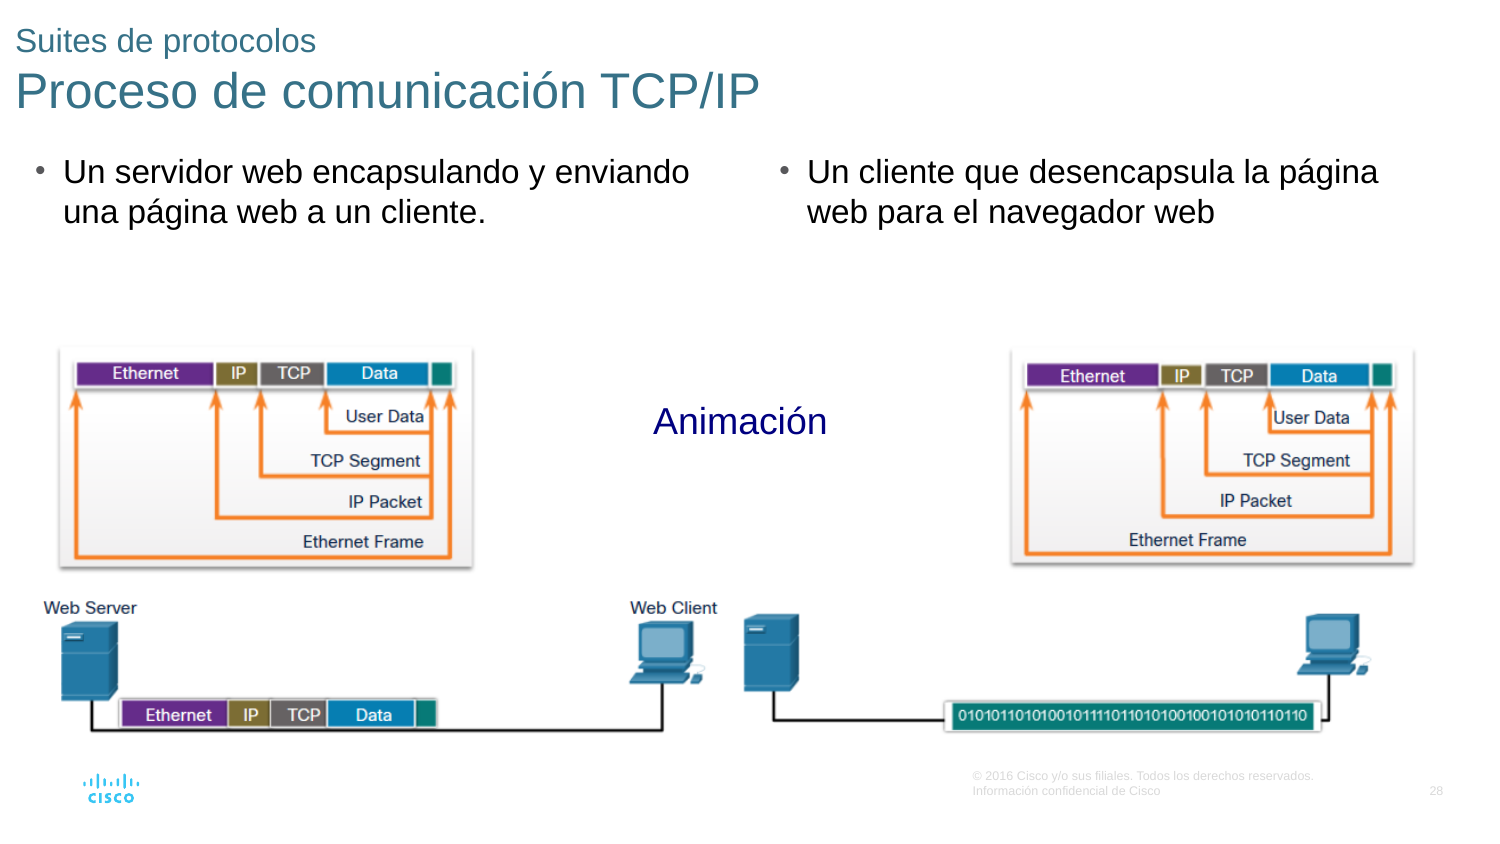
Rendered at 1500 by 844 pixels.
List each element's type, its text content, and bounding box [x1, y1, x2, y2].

list Un servidor web encapsulando y enviando una página web a un cliente. [20, 142, 736, 284]
text_box Un cliente que desencapsula la página web para el navegador web [764, 142, 1480, 284]
text_box Animación [638, 393, 898, 469]
picture [35, 330, 1433, 754]
title Suites de protocolos Proceso de comunicación TCP/IP [0, 6, 1500, 131]
